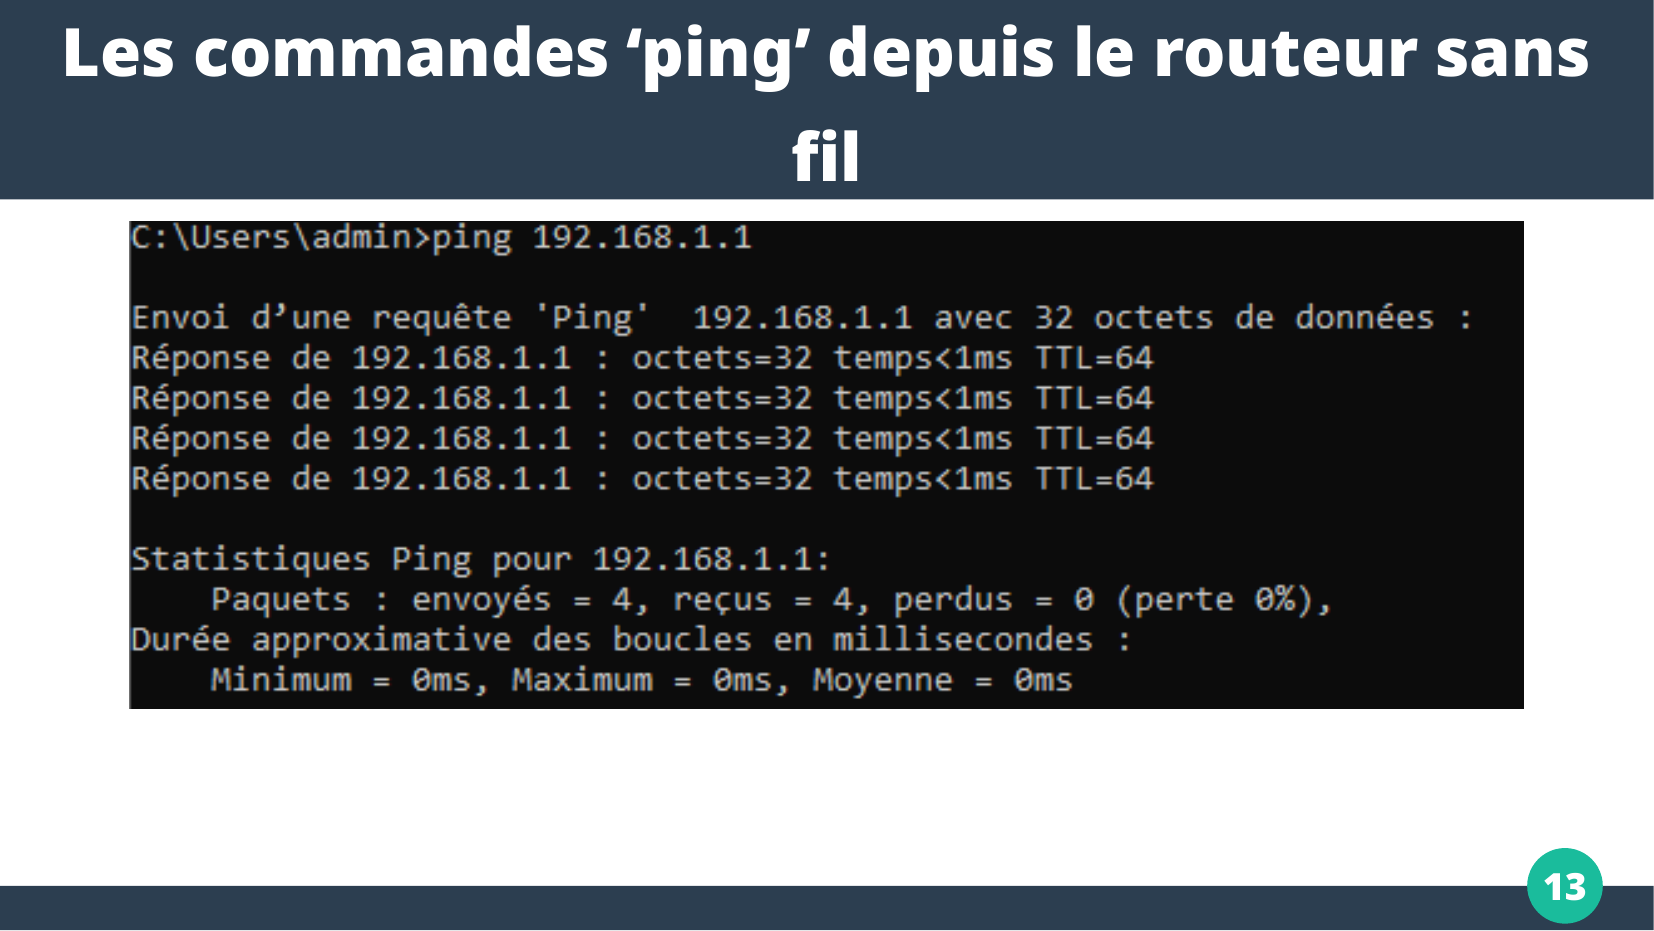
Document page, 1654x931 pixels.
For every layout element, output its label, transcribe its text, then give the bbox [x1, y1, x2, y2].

title Les commandes ‘ping’ depuis le routeur sans fil [59, 37, 1595, 156]
picture [129, 221, 1524, 709]
